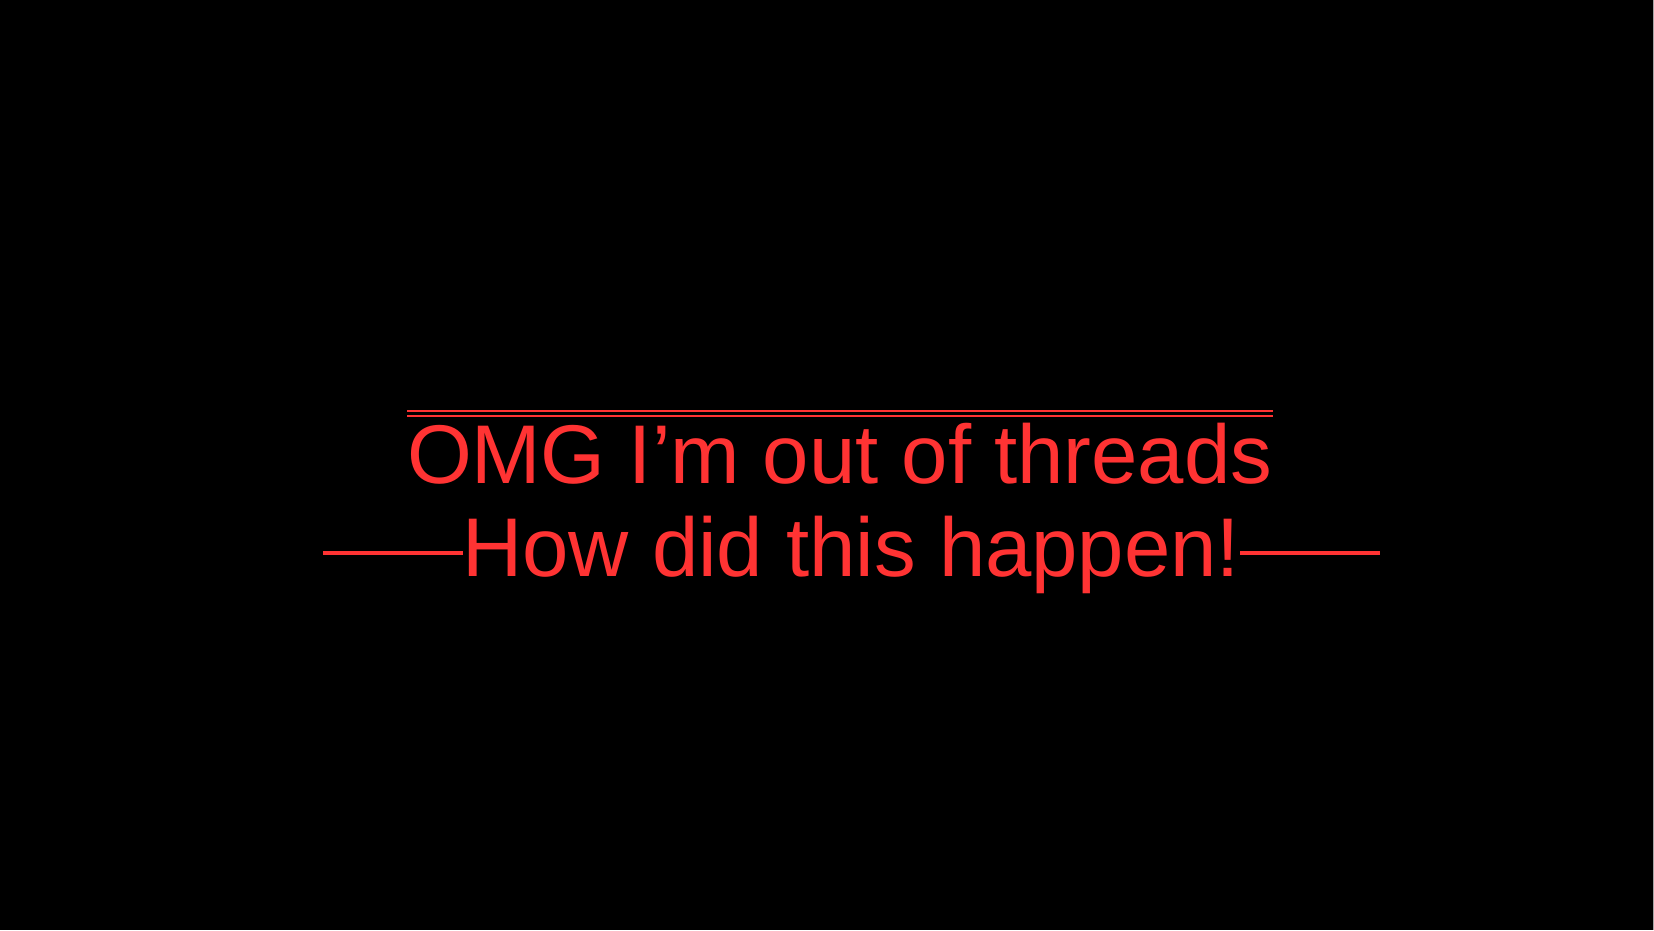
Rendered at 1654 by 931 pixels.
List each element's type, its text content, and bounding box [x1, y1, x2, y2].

text_box OMG I’m out of threads How did this happen! [165, 401, 1516, 777]
